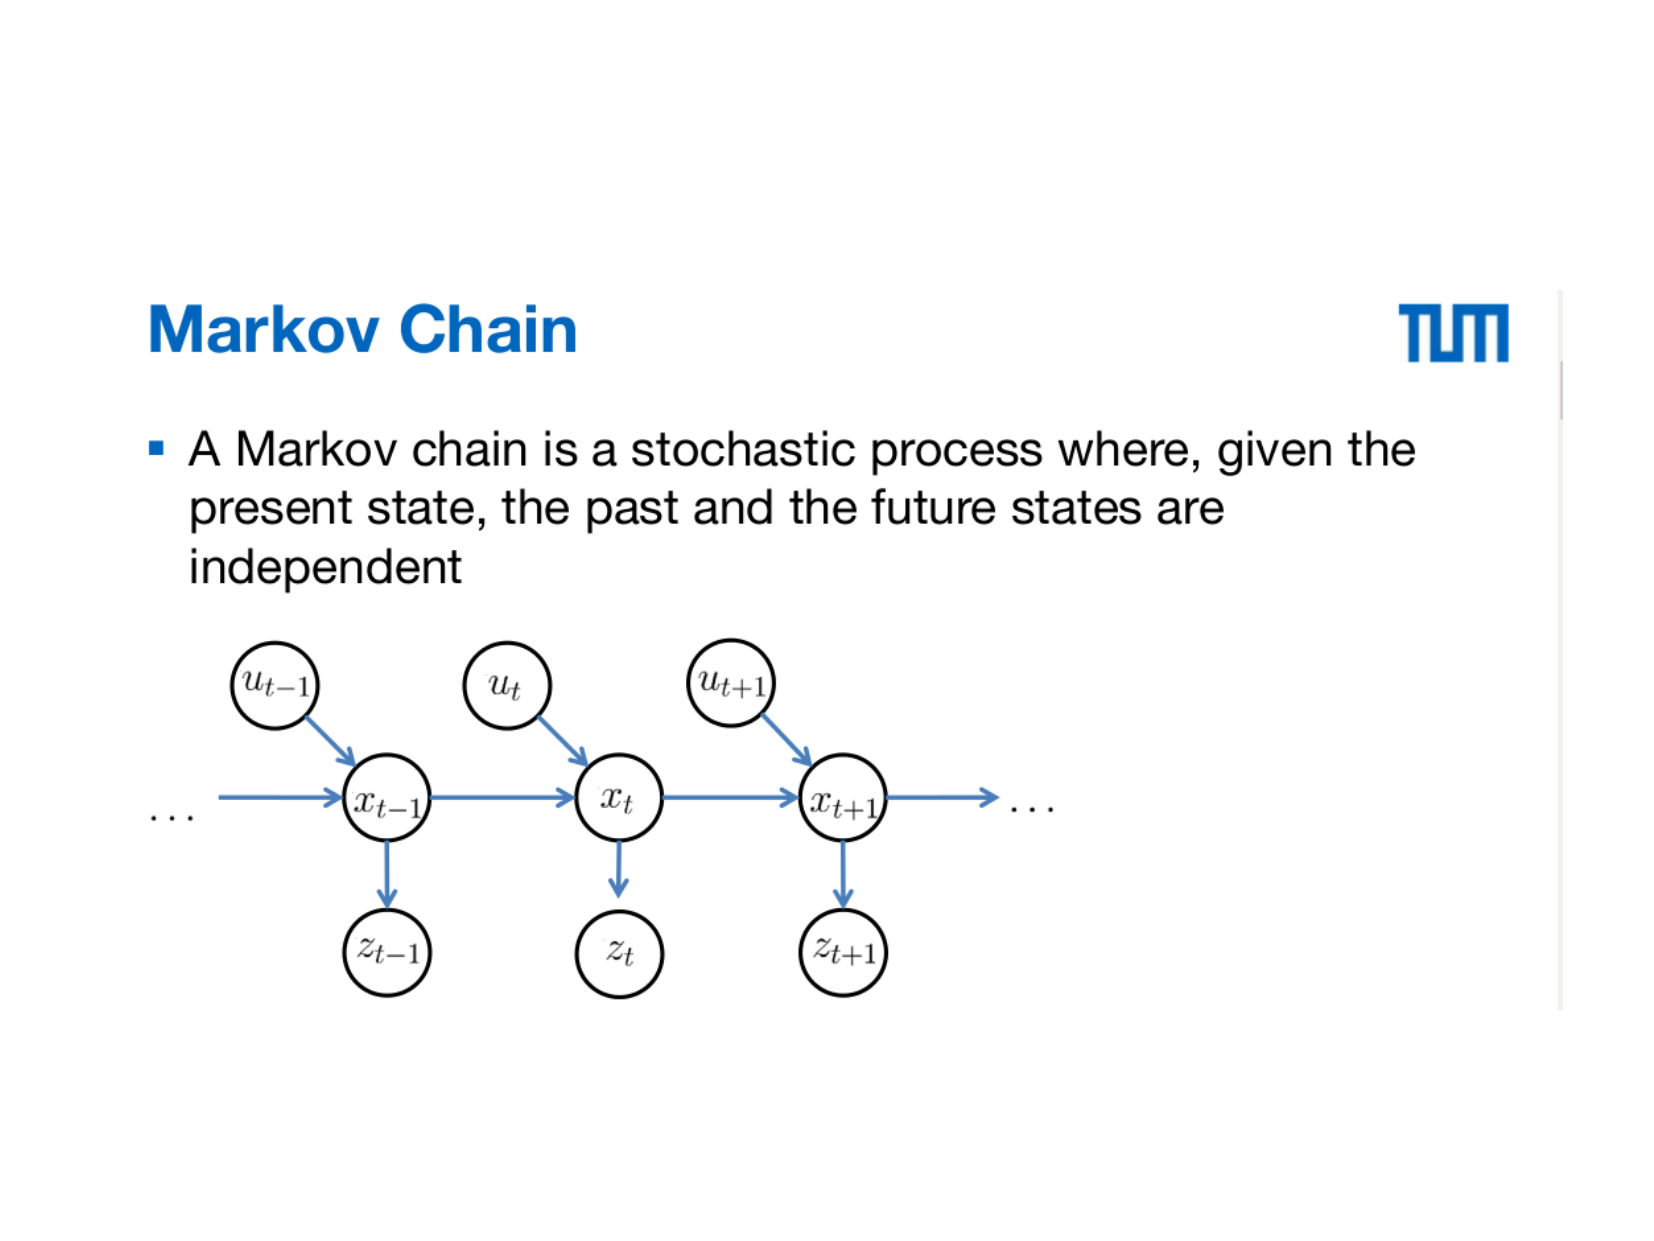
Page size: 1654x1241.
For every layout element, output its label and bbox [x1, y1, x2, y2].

picture [91, 290, 1563, 1010]
